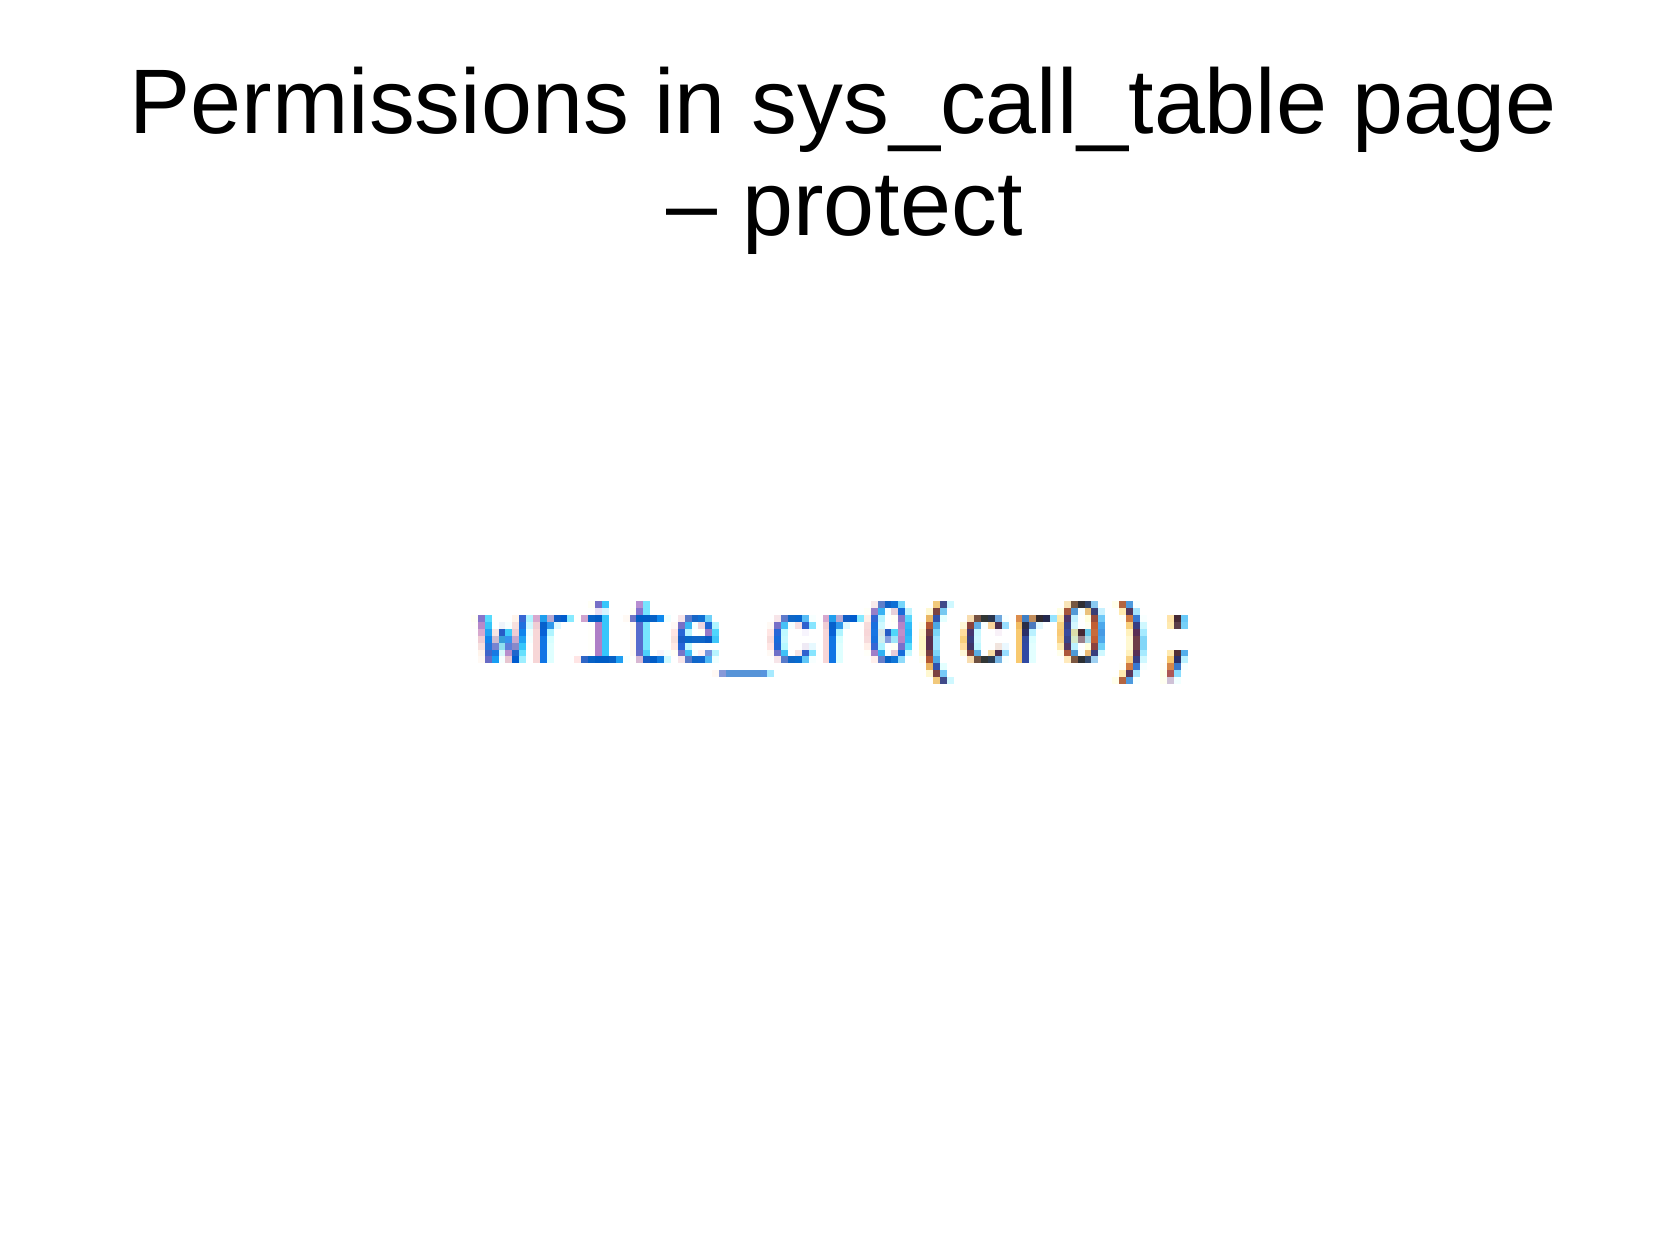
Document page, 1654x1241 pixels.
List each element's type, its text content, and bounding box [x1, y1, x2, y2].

picture [437, 560, 1216, 740]
title Permissions in sys_call_table page – protect [82, 49, 1571, 257]
